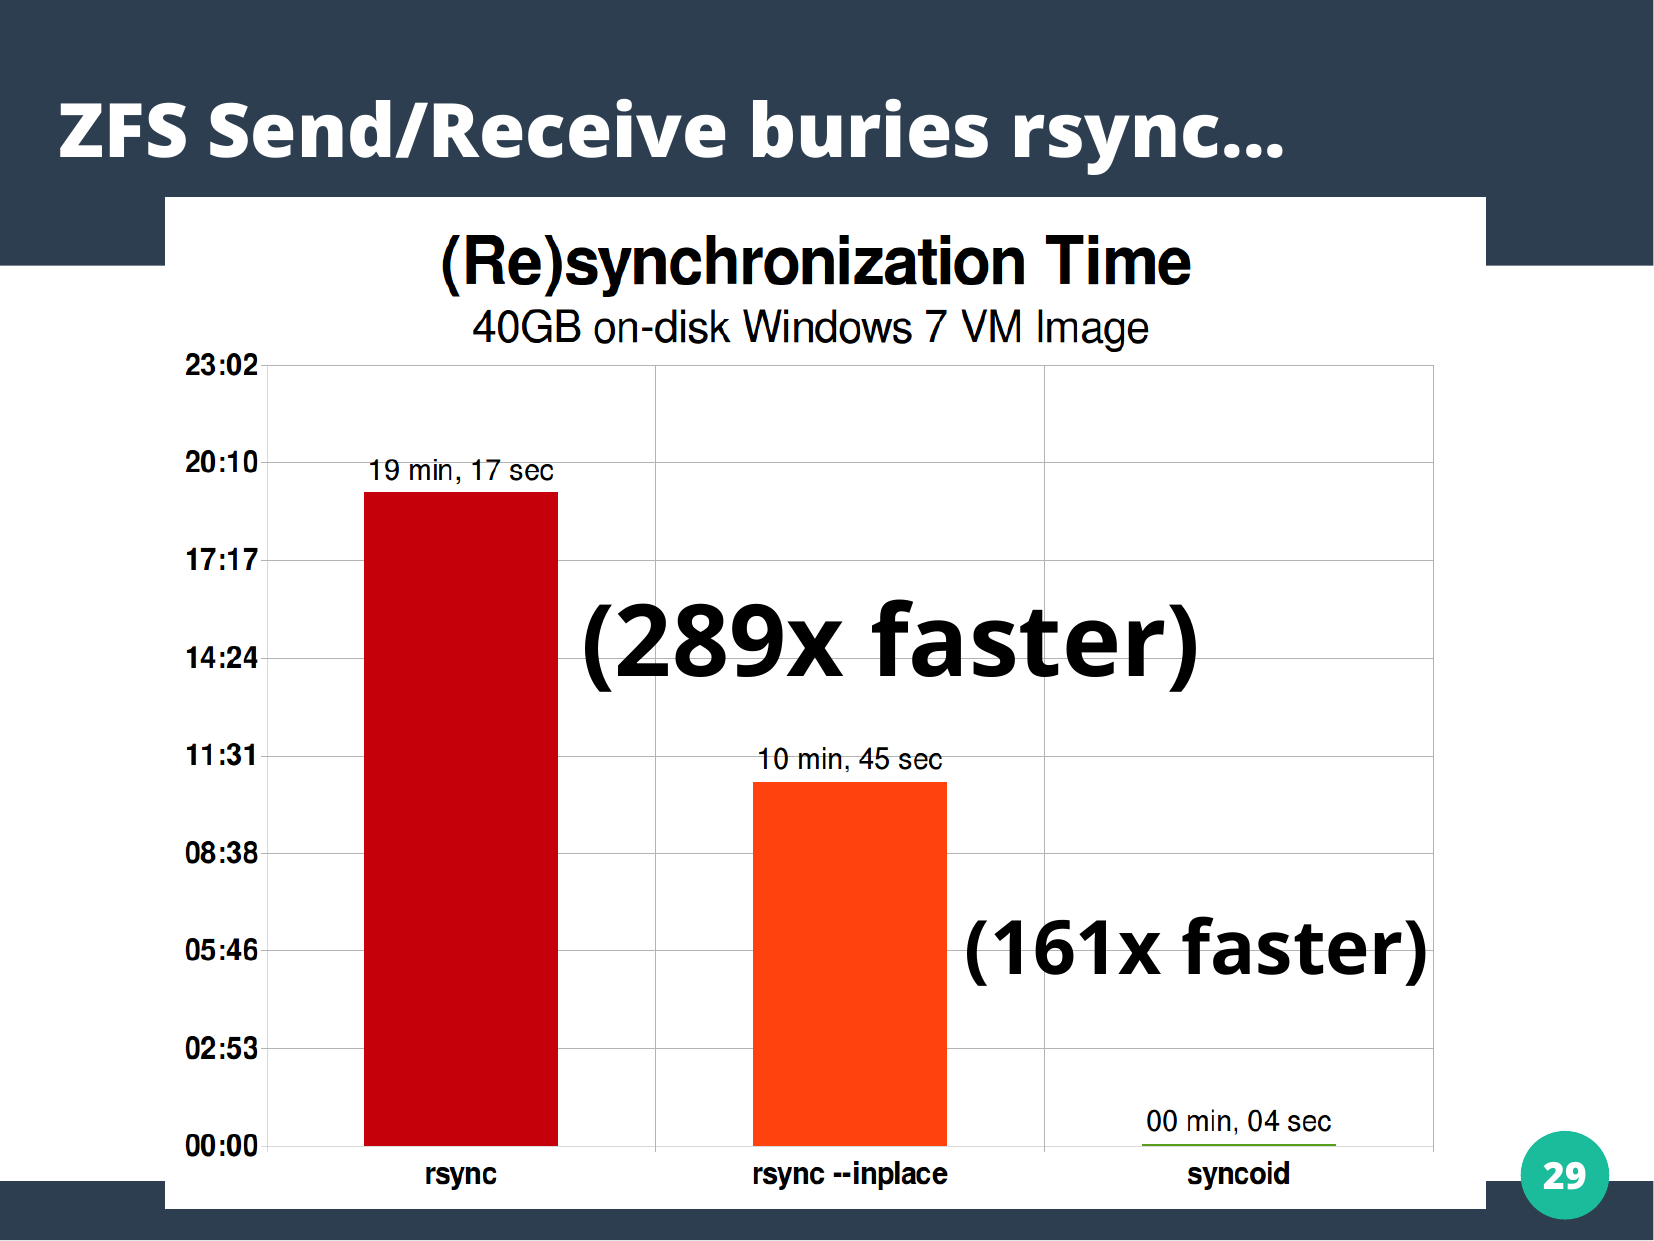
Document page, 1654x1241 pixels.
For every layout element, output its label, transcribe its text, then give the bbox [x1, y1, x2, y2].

title (289x faster) [555, 495, 1336, 781]
title (161x faster) [945, 750, 1561, 1141]
title ZFS Send/Receive buries rsync... [59, 49, 1595, 207]
picture [165, 197, 1486, 1210]
